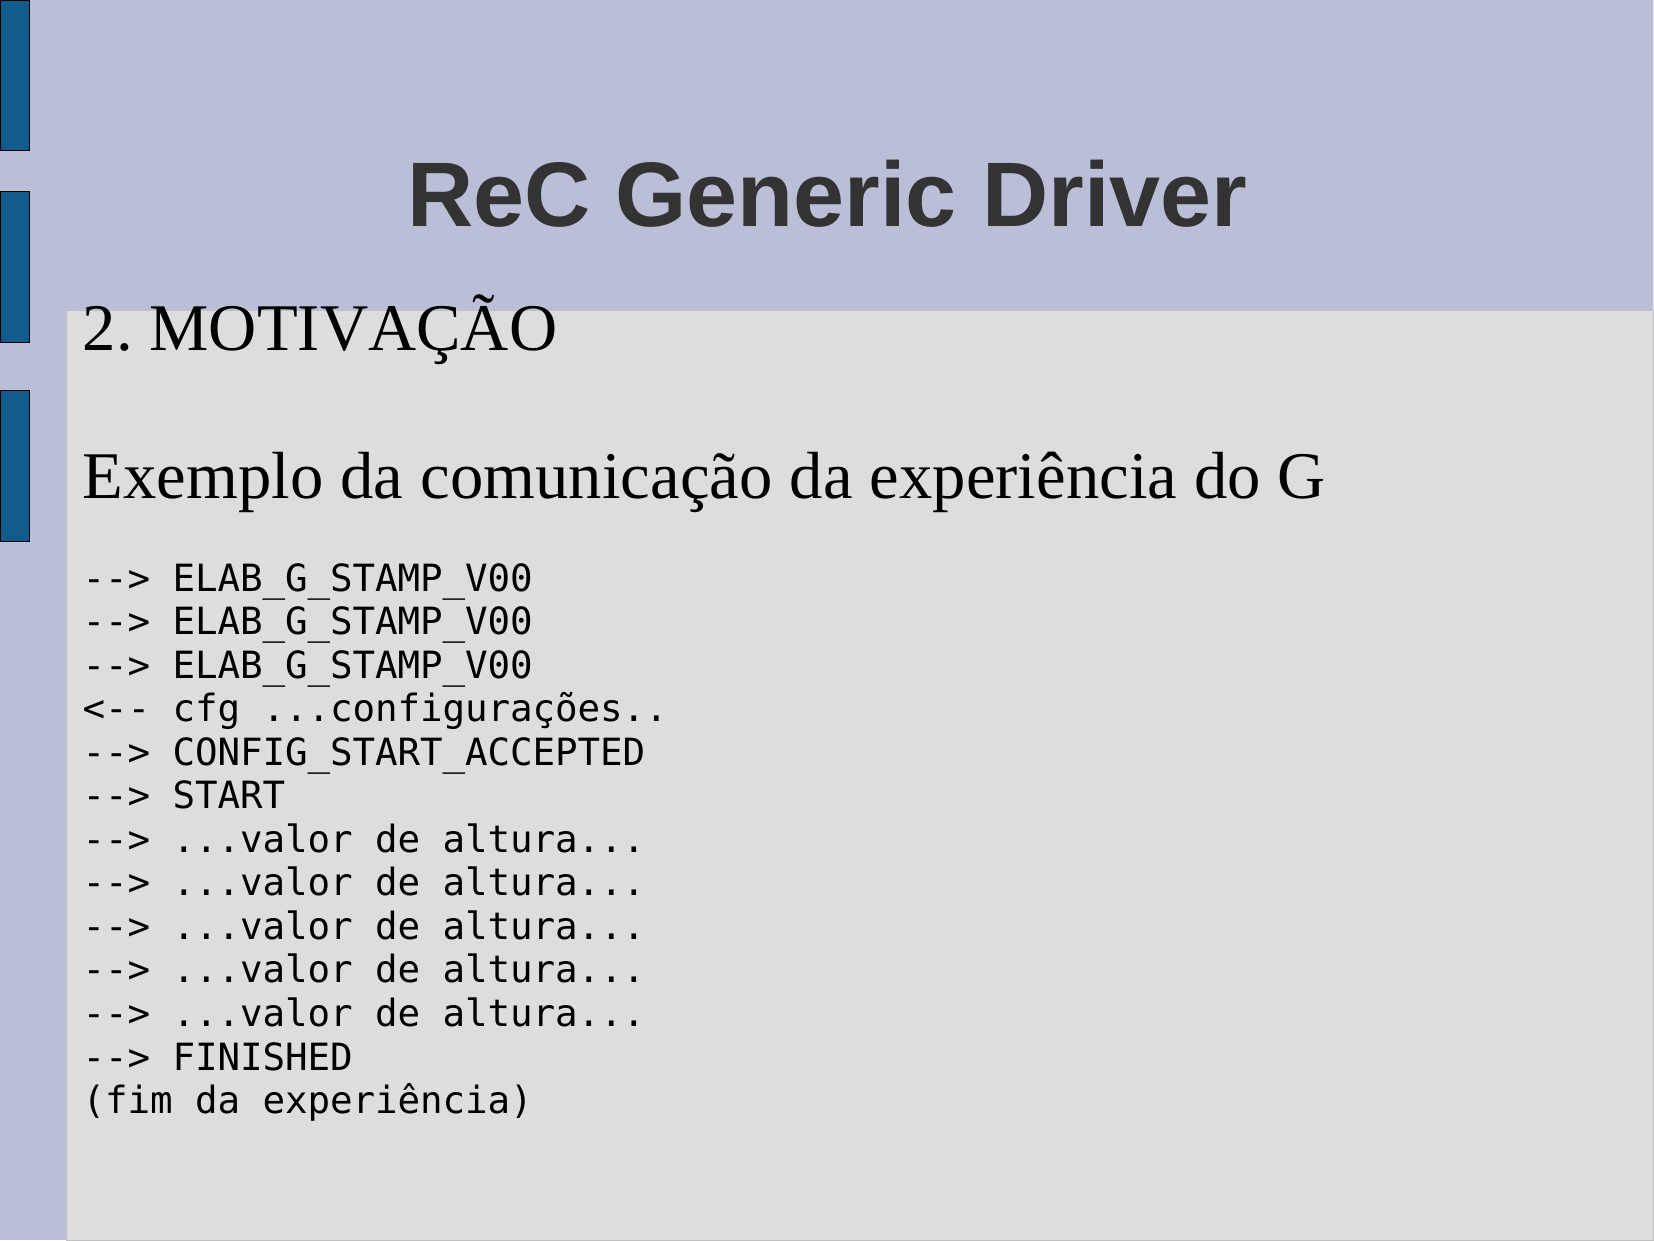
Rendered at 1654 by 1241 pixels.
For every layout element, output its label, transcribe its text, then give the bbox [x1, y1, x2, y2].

subtitle 2. MOTIVAÇÃO Exemplo da comunicação da experiência do G --> ELAB_G_STAMP_V00 --> ELAB_G_STAMP_V00 --> ELAB_G_STAMP_V00 <-- cfg ...configurações.. --> CONFIG_START_ACCEPTED --> START --> ...valor de altura... --> ...valor de altura... --> ...valor de altura... --> ...valor de altura... --> ...valor de altura... --> FINISHED (fim da experiência) [82, 290, 1571, 1123]
title ReC Generic Driver [121, 91, 1534, 290]
